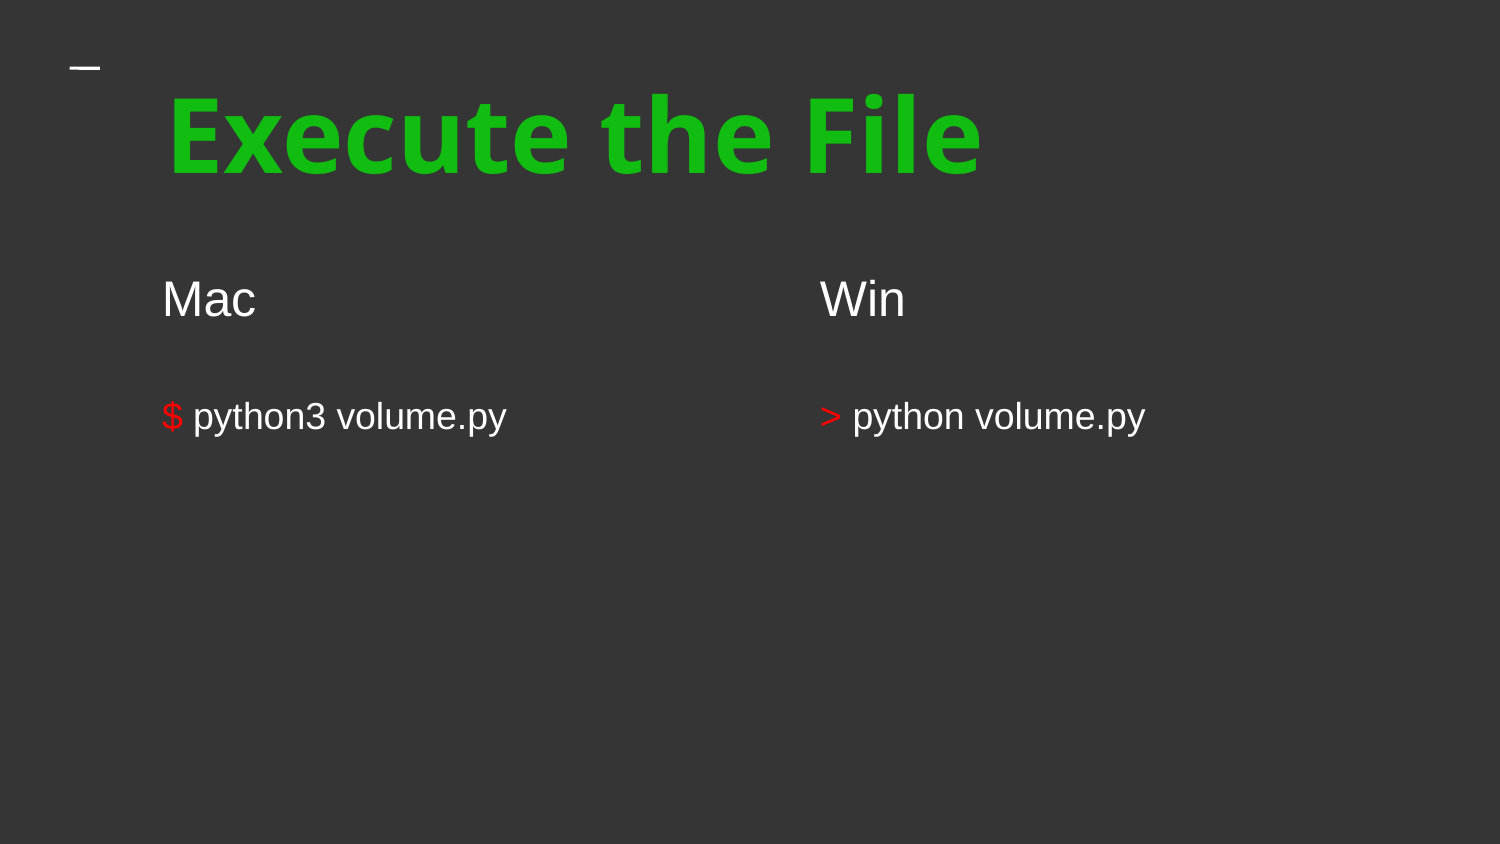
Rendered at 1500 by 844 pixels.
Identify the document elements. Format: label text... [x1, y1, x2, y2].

text_box Mac [146, 251, 379, 347]
title Execute the File [150, 54, 1300, 227]
text_box Win [804, 251, 1037, 347]
text_box $ python3 volume.py [146, 376, 551, 473]
text_box > python volume.py [804, 376, 1263, 473]
